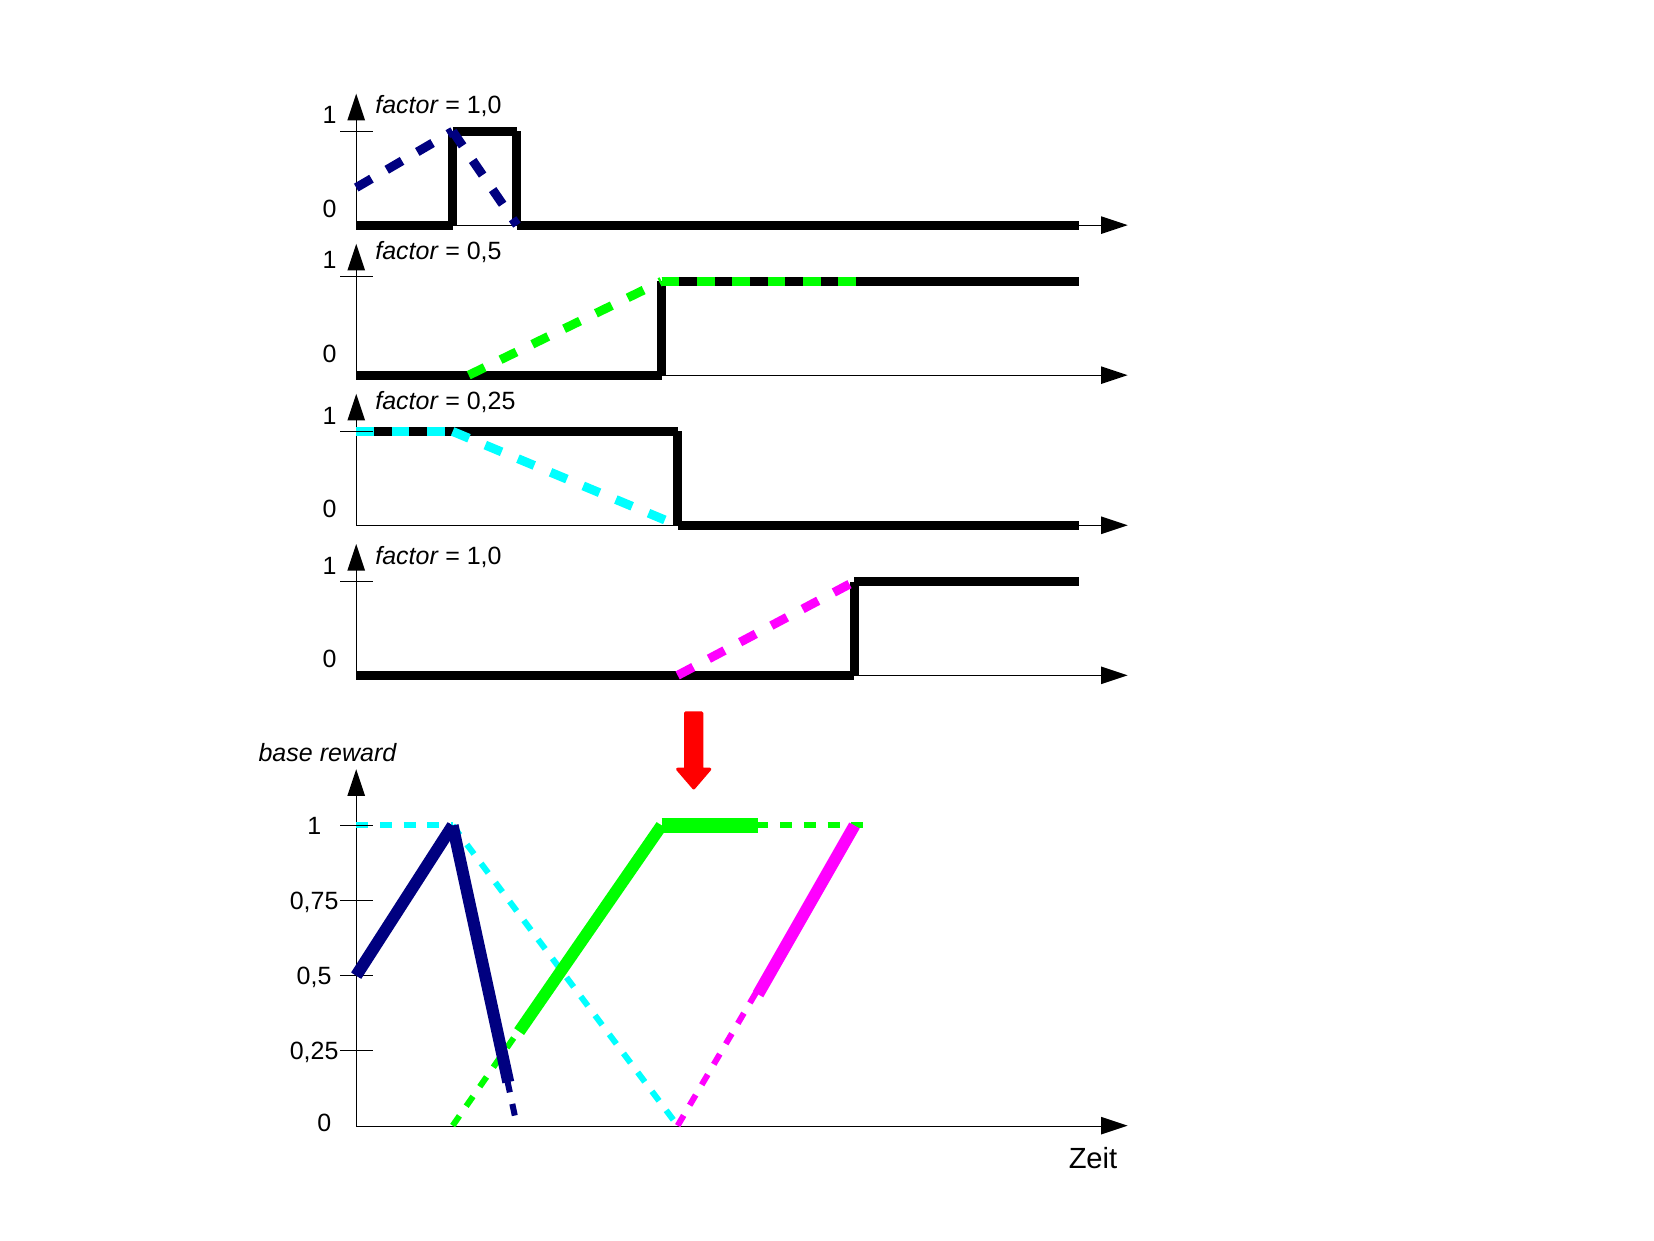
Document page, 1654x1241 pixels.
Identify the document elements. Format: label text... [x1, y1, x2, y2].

text_box base reward [243, 731, 412, 775]
text_box factor = 0,5 [356, 225, 522, 278]
text_box 1 [308, 238, 352, 282]
text_box 0 [308, 637, 352, 681]
text_box 0 [302, 1101, 347, 1145]
text_box 1 [308, 93, 352, 137]
text_box 1 [308, 544, 352, 587]
text_box 1 [308, 393, 352, 437]
text_box 0 [308, 487, 352, 531]
text_box 0 [308, 187, 352, 231]
text_box factor = 1,0 [356, 529, 522, 582]
text_box factor = 0,25 [356, 375, 536, 428]
text_box factor = 1,0 [356, 79, 522, 132]
text_box 0 [308, 332, 352, 376]
text_box Zeit [1054, 1134, 1144, 1182]
text_box [677, 712, 710, 788]
